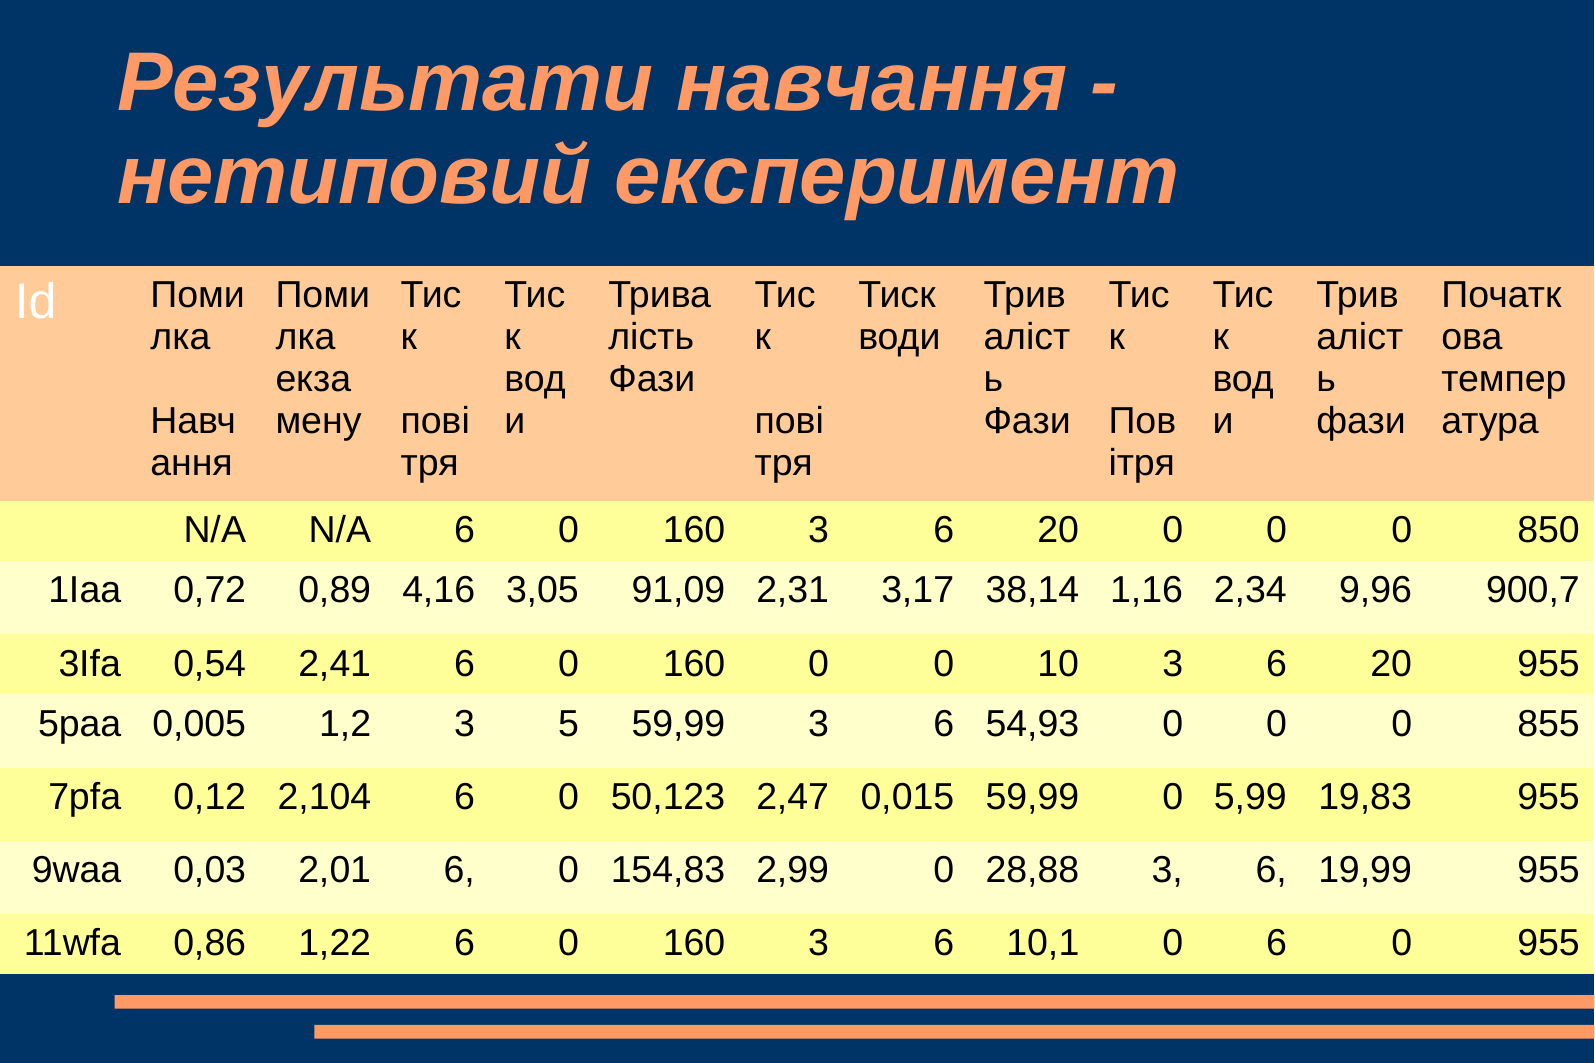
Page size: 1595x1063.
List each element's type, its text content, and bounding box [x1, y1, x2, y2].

table_cell 0,86 [136, 914, 261, 974]
table_cell 6 [844, 914, 969, 974]
table_cell 2,99 [740, 841, 844, 914]
table_cell 2,41 [261, 634, 386, 694]
table_cell 0 [844, 841, 969, 914]
table_cell 20 [969, 501, 1094, 561]
table_cell 0 [1198, 501, 1302, 561]
table_cell 0 [1094, 694, 1198, 768]
table_cell 6 [386, 768, 490, 841]
table_cell 19,99 [1302, 841, 1427, 914]
table_cell 955 [1427, 841, 1594, 914]
table_cell 955 [1427, 634, 1594, 694]
table_cell 160 [594, 914, 740, 974]
table_cell 3 [740, 501, 844, 561]
table_cell 9waa [0, 841, 136, 914]
table_cell 28,88 [969, 841, 1094, 914]
table_cell 20 [1302, 634, 1427, 694]
table_cell 0 [1094, 501, 1198, 561]
table_cell 900,7 [1427, 561, 1594, 634]
table_cell 19,83 [1302, 768, 1427, 841]
table_cell 10 [969, 634, 1094, 694]
table_cell 0,015 [844, 768, 969, 841]
table_cell 0,89 [261, 561, 386, 634]
table_header Тиск повітря [740, 266, 844, 501]
table_header Помилка Навчання [136, 266, 261, 501]
table_cell 0,03 [136, 841, 261, 914]
table_cell 955 [1427, 914, 1594, 974]
table_cell 5,99 [1198, 768, 1302, 841]
table_cell 6 [844, 694, 969, 768]
table_cell 2,34 [1198, 561, 1302, 634]
table_cell 0 [490, 841, 594, 914]
table_cell 6 [386, 634, 490, 694]
table_cell [0, 501, 136, 561]
table_header Помилка екзамену [261, 266, 386, 501]
table_header Тривалість Фази [594, 266, 740, 501]
table_cell N/A [261, 501, 386, 561]
table_cell 3 [386, 694, 490, 768]
table_cell 6 [1198, 634, 1302, 694]
table_cell 850 [1427, 501, 1594, 561]
table_header Тиск води [844, 266, 969, 501]
table_cell 0,005 [136, 694, 261, 768]
table_cell 154,83 [594, 841, 740, 914]
table_cell 9,96 [1302, 561, 1427, 634]
table_cell 955 [1427, 768, 1594, 841]
table_cell 4,16 [386, 561, 490, 634]
table_cell 54,93 [969, 694, 1094, 768]
table_cell 0 [1302, 501, 1427, 561]
table_header Початкова температура [1427, 266, 1594, 501]
table_cell 6 [1198, 914, 1302, 974]
table_cell 6 [386, 914, 490, 974]
table_cell 0,12 [136, 768, 261, 841]
table_header Тривалість Фази [969, 266, 1094, 501]
table_cell 0 [490, 914, 594, 974]
table_cell 3 [740, 914, 844, 974]
table_cell 0,72 [136, 561, 261, 634]
table_header Id [0, 266, 136, 501]
table_cell 3,17 [844, 561, 969, 634]
table_cell 5 [490, 694, 594, 768]
table_cell 0 [1302, 694, 1427, 768]
table_header Тиск води [1198, 266, 1302, 501]
table_cell 3, [1094, 841, 1198, 914]
table_cell 6, [1198, 841, 1302, 914]
table_cell 6, [386, 841, 490, 914]
table_cell 3Ifa [0, 634, 136, 694]
table_cell 5paa [0, 694, 136, 768]
table_cell 0 [1094, 914, 1198, 974]
table_cell 0 [1094, 768, 1198, 841]
table_header Тиск повітря [386, 266, 490, 501]
table_cell 50,123 [594, 768, 740, 841]
table_cell 0 [490, 501, 594, 561]
table_cell 1Iaa [0, 561, 136, 634]
table_cell 6 [386, 501, 490, 561]
table_cell 2,31 [740, 561, 844, 634]
table_cell 0 [1302, 914, 1427, 974]
table_cell 10,1 [969, 914, 1094, 974]
table_cell 160 [594, 634, 740, 694]
table_cell 855 [1427, 694, 1594, 768]
table_cell 38,14 [969, 561, 1094, 634]
title Результати навчання - нетиповий експеримент [117, 35, 1479, 222]
table_cell 0 [490, 634, 594, 694]
table_cell 0 [490, 768, 594, 841]
table_cell 3,05 [490, 561, 594, 634]
table_cell 160 [594, 501, 740, 561]
table_header Тривалість фази [1302, 266, 1427, 501]
table_cell 1,16 [1094, 561, 1198, 634]
table_cell 0 [740, 634, 844, 694]
table_cell 2,47 [740, 768, 844, 841]
table_cell 0 [1198, 694, 1302, 768]
table_cell 2,01 [261, 841, 386, 914]
table_cell 0 [844, 634, 969, 694]
table_cell 1,2 [261, 694, 386, 768]
table_cell 2,104 [261, 768, 386, 841]
table_cell N/A [136, 501, 261, 561]
table_cell 3 [740, 694, 844, 768]
table_cell 6 [844, 501, 969, 561]
table_cell 59,99 [594, 694, 740, 768]
table_cell 1,22 [261, 914, 386, 974]
table_header Тиск води [490, 266, 594, 501]
table_cell 11wfa [0, 914, 136, 974]
table_header Тиск Повітря [1094, 266, 1198, 501]
table_cell 91,09 [594, 561, 740, 634]
table_cell 7pfa [0, 768, 136, 841]
table_cell 3 [1094, 634, 1198, 694]
table_cell 59,99 [969, 768, 1094, 841]
table_cell 0,54 [136, 634, 261, 694]
